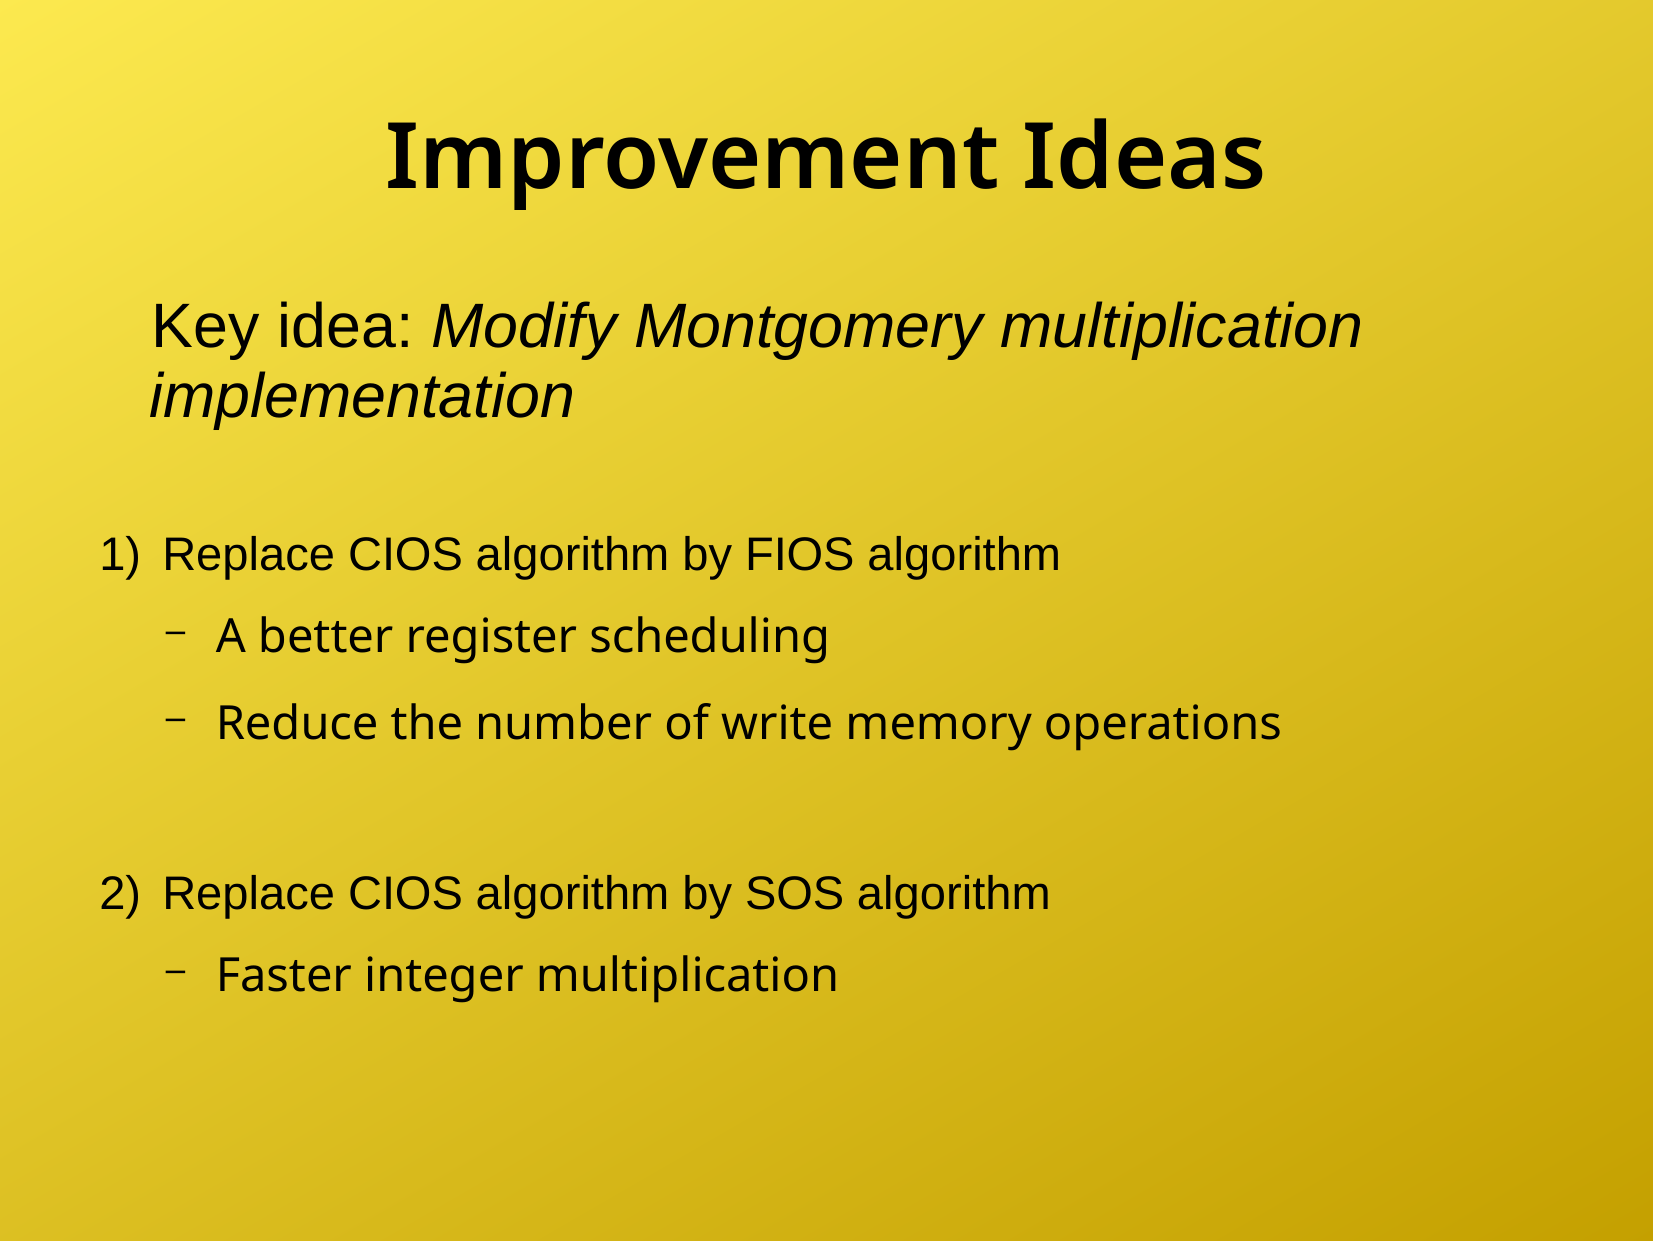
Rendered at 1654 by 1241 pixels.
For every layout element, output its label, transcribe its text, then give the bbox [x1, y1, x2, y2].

list Key idea: Modify Montgomery multiplication implementation Replace CIOS algorithm by FIOS algorithm A better register scheduling Reduce the number of write memory operations Replace CIOS algorithm by SOS algorithm Faster integer multiplication [82, 290, 1571, 1010]
title Improvement Ideas [82, 49, 1571, 257]
